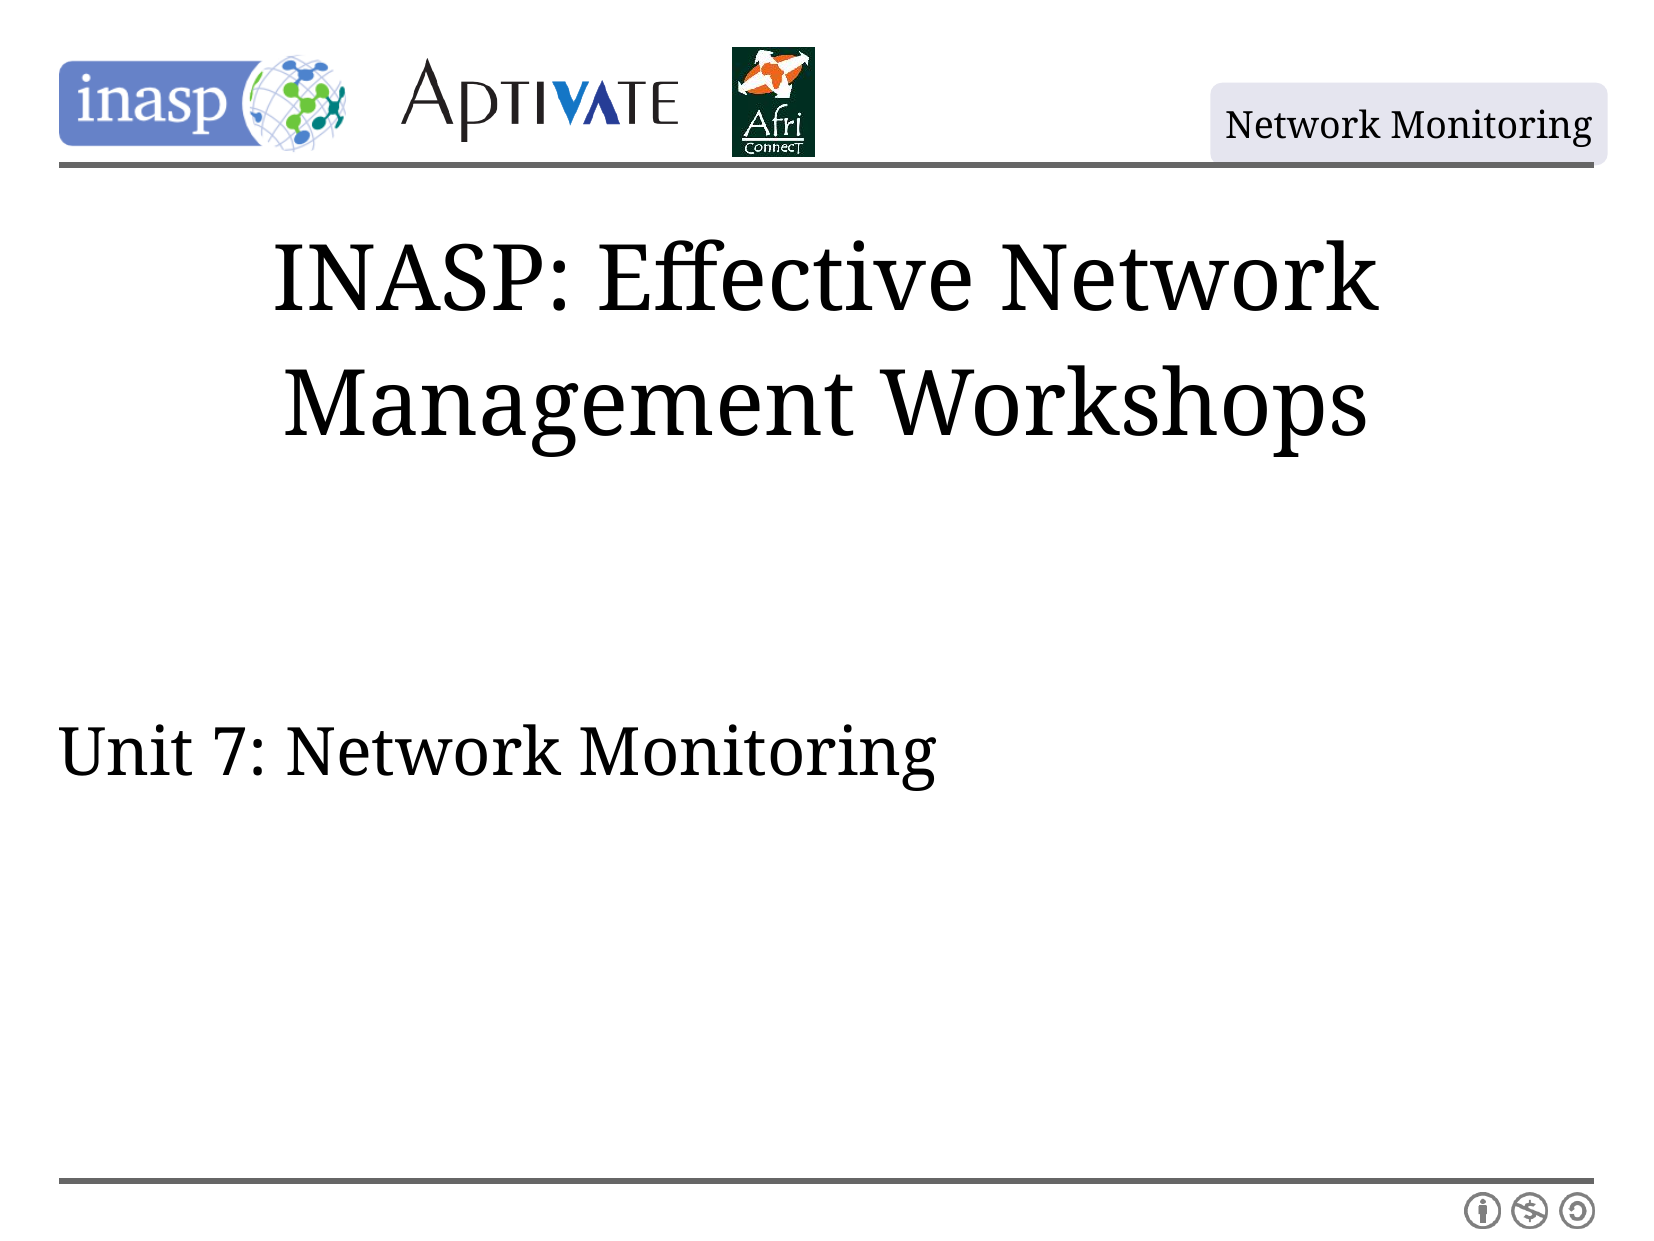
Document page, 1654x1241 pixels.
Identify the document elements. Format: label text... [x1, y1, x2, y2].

title INASP: Effective Network Management Workshops [59, 212, 1595, 343]
picture [401, 58, 678, 142]
picture [1559, 1192, 1595, 1229]
picture [1511, 1192, 1548, 1229]
picture [1464, 1192, 1501, 1229]
list [59, 389, 1595, 1109]
picture [59, 47, 355, 160]
picture [732, 47, 815, 157]
